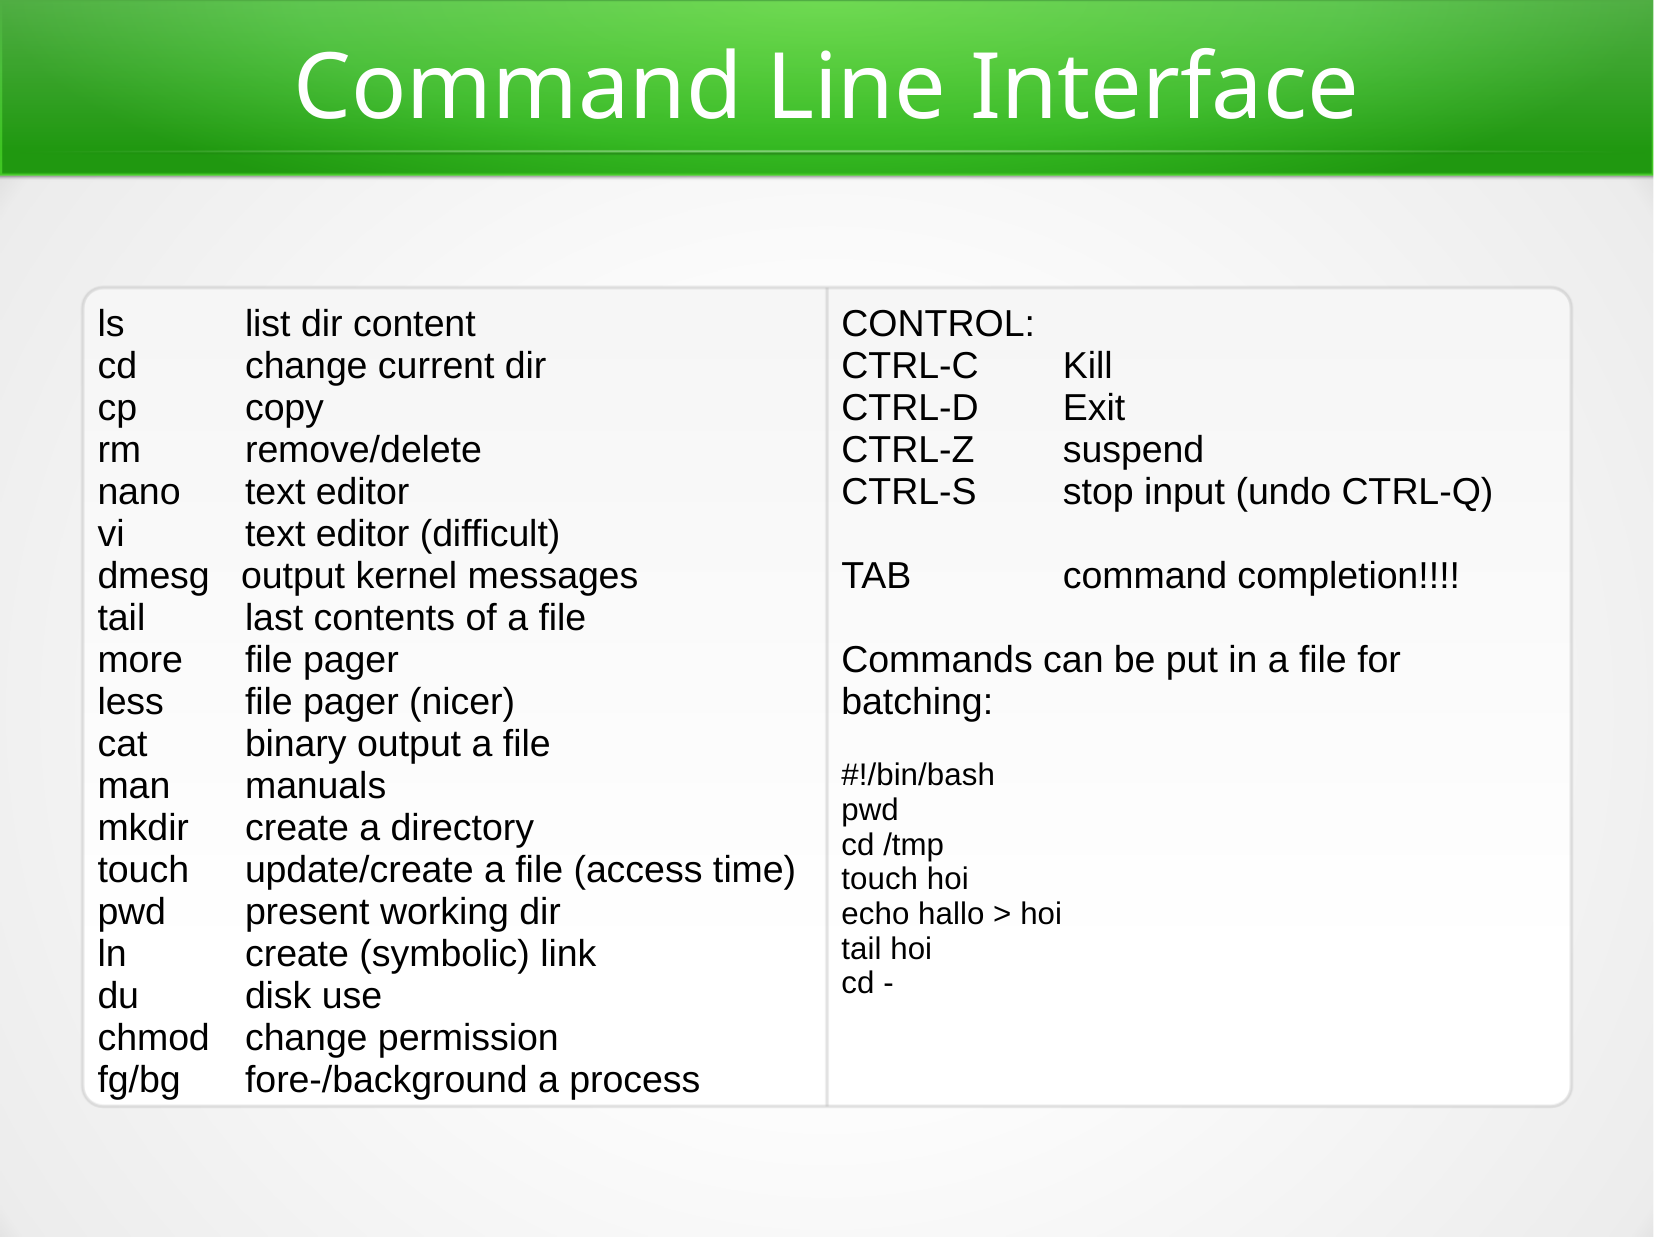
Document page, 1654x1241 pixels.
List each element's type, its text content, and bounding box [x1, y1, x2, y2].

text_box CONTROL: CTRL-C Kill CTRL-D Exit CTRL-Z suspend CTRL-S stop input (undo CTRL-Q) TAB command completion!!!! Commands can be put in a file for batching: #!/bin/bash pwd cd /tmp touch hoi echo hallo > hoi tail hoi cd - [826, 295, 1560, 1099]
picture [0, 0, 1654, 1237]
text_box ls list dir content cd change current dir cp copy rm remove/delete nano text editor vi text editor (difficult) dmesg output kernel messages tail last contents of a file more file pager less file pager (nicer) cat binary output a file man manuals mkdir create a directory touch update/create a file (access time) pwd present working dir ln create (symbolic) link du disk use chmod change permission fg/bg fore-/background a process [82, 295, 815, 1108]
title Command Line Interface [82, 11, 1571, 154]
